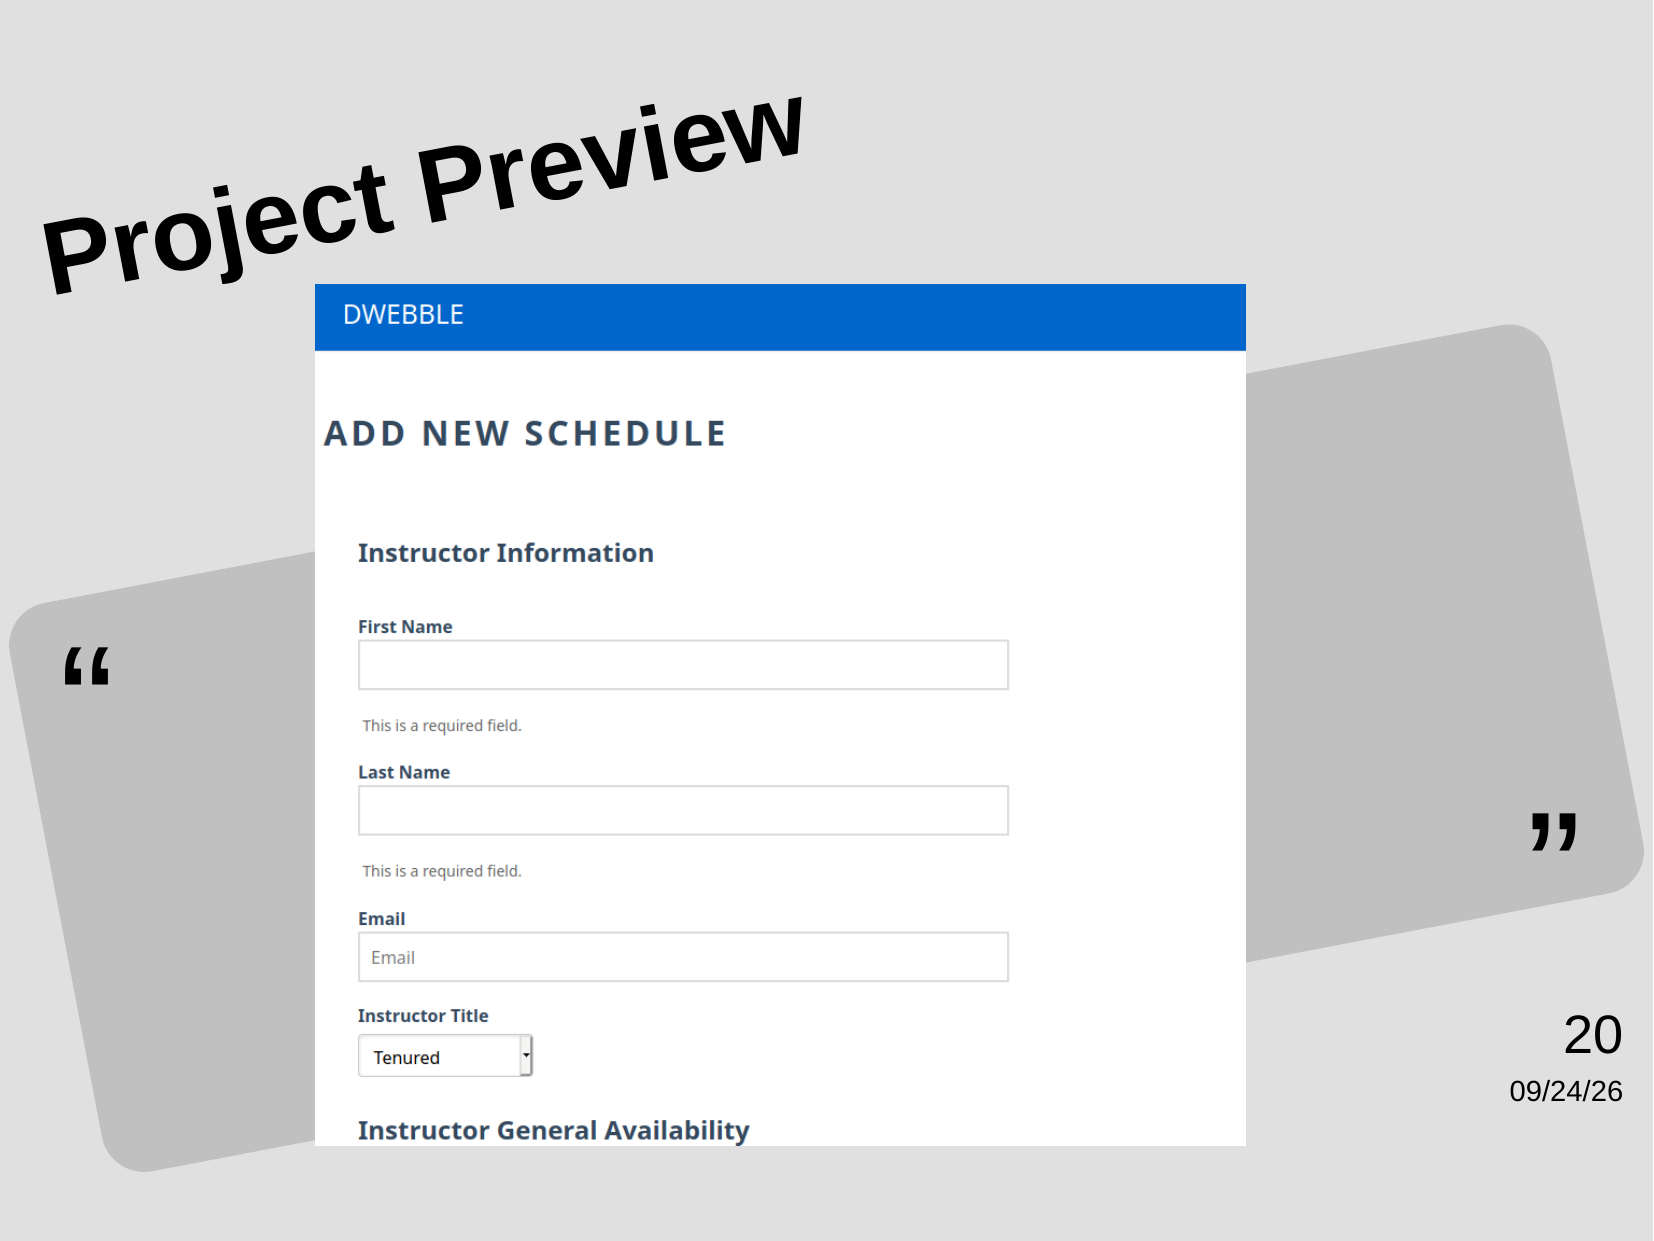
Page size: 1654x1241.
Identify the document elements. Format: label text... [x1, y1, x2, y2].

picture [315, 284, 1246, 1146]
title Project Preview [23, 0, 1524, 363]
